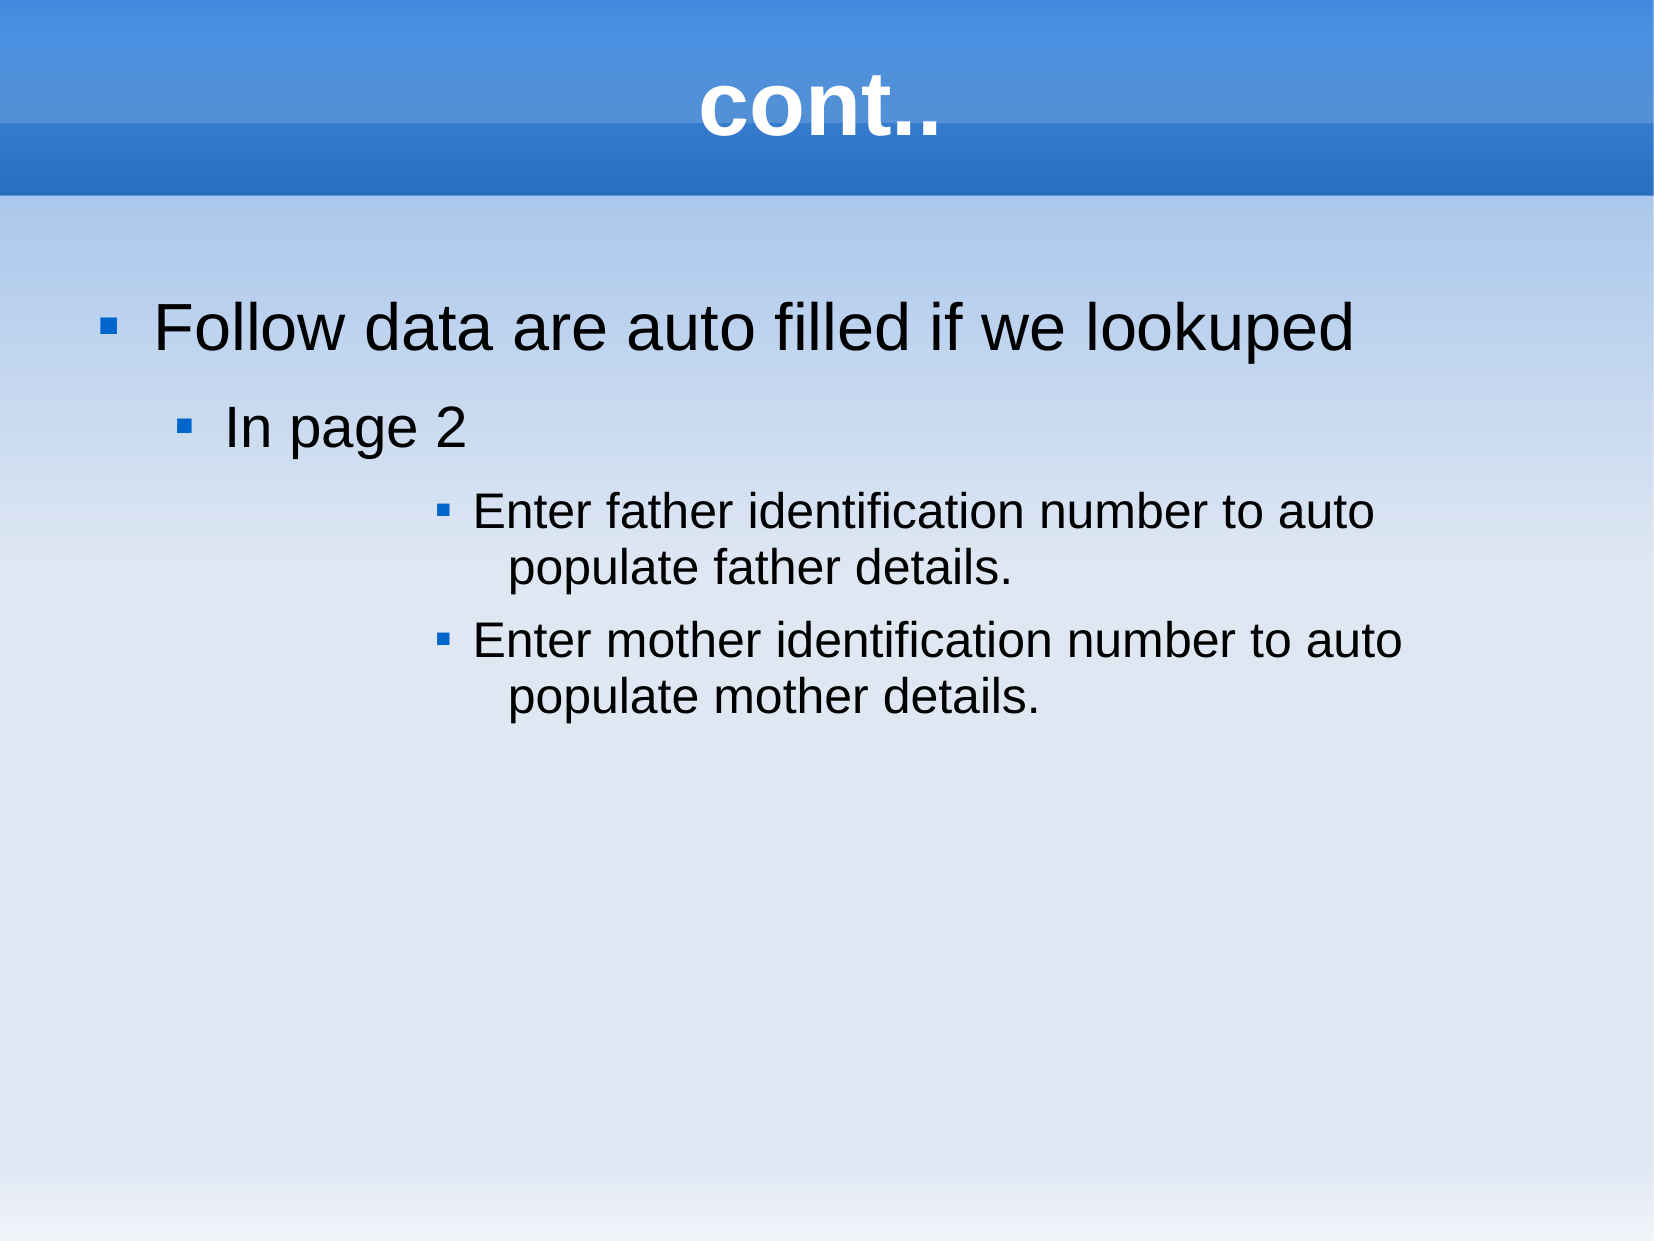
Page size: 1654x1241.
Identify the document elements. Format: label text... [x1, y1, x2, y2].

title cont.. [76, 7, 1565, 200]
list Follow data are auto filled if we lookuped In page 2 Enter father identification number to auto populate father details. Enter mother identification number to auto populate mother details. [82, 290, 1571, 1094]
picture [0, 0, 1654, 1241]
